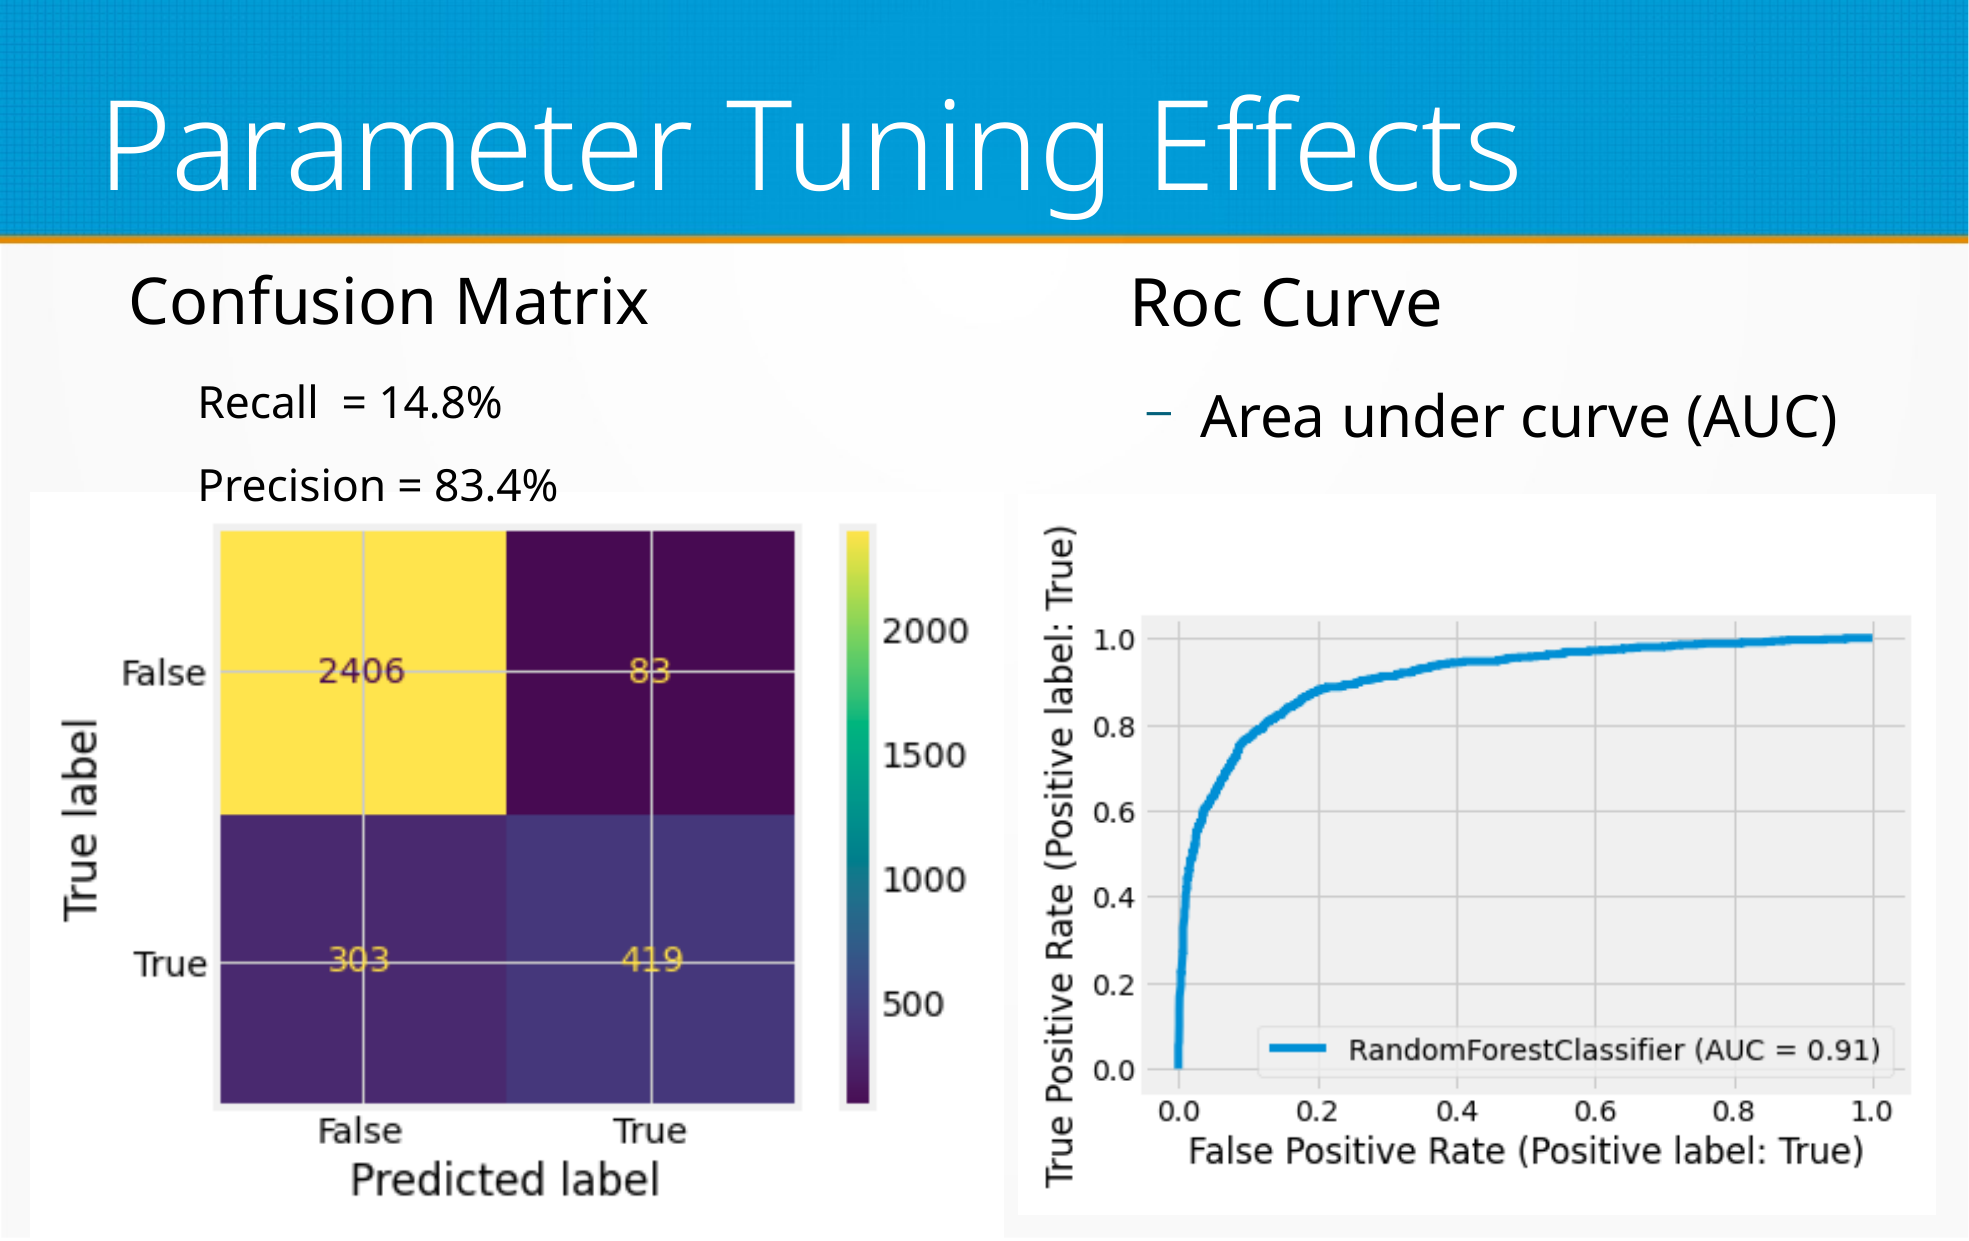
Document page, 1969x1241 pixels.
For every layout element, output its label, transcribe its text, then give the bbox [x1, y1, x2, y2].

title Parameter Tuning Effects [98, 19, 1870, 227]
list Confusion Matrix Recall = 14.8% Precision = 83.4% [60, 255, 952, 517]
picture [0, 233, 1969, 1241]
list Roc Curve Area under curve (AUC) [1058, 255, 1951, 496]
